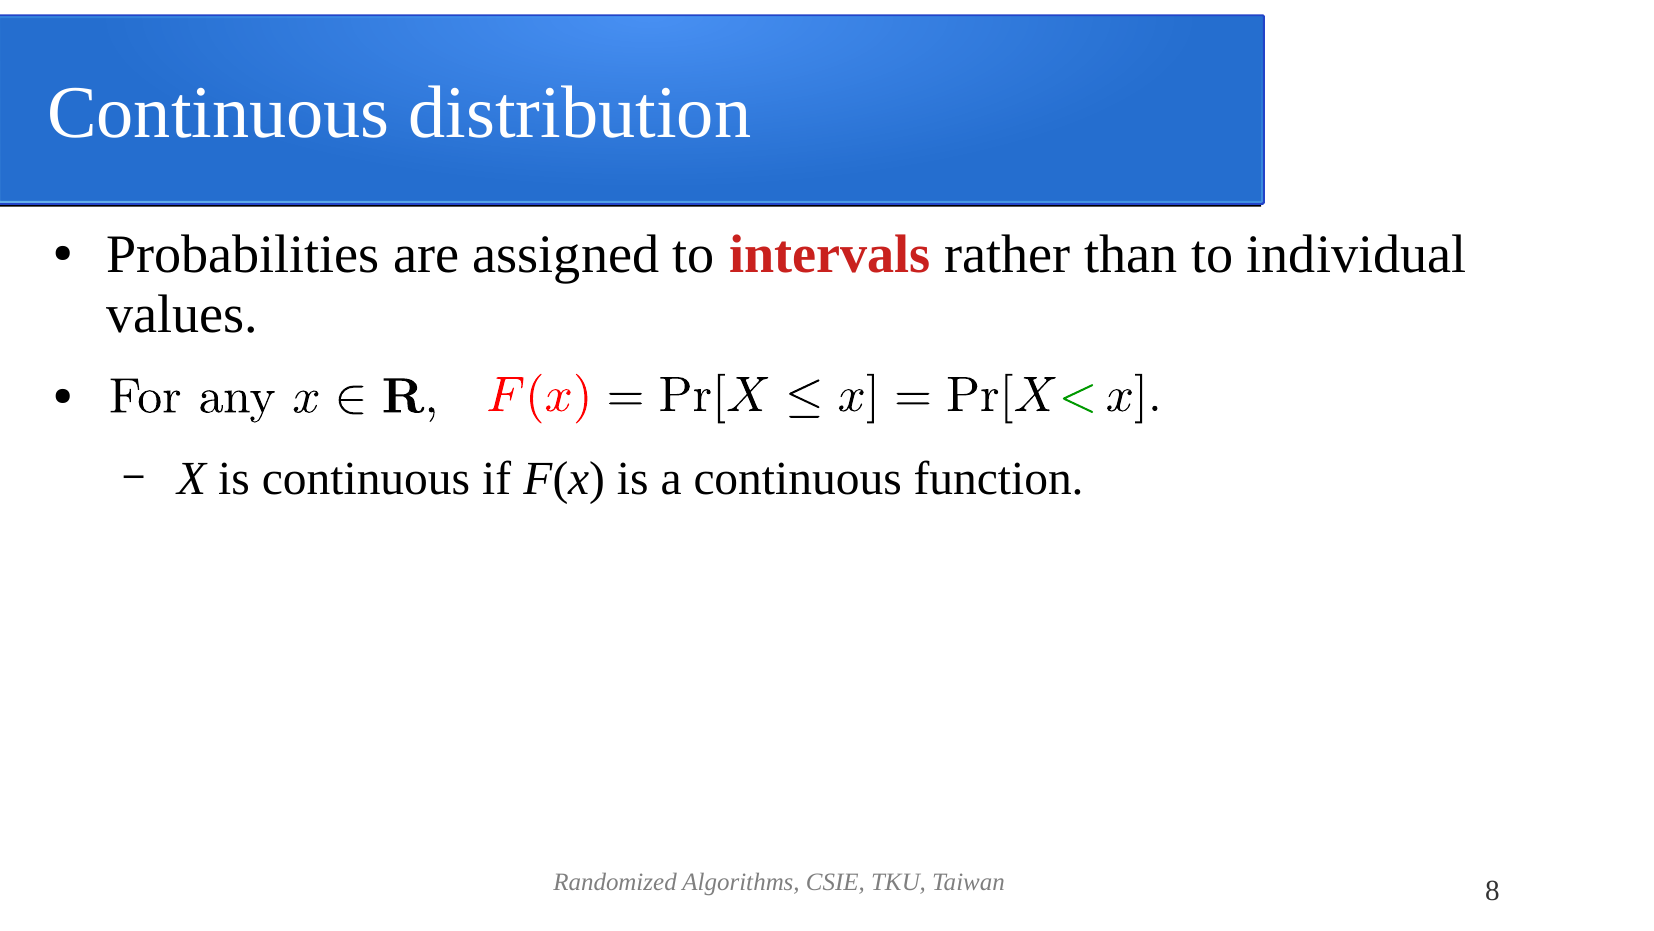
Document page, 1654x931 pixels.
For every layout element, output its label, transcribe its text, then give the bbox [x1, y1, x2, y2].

list Probabilities are assigned to intervals rather than to individual values. X is continuous if F(x) is a continuous function. [35, 224, 1524, 764]
picture [484, 371, 1160, 426]
picture [108, 378, 435, 423]
title Continuous distribution [47, 35, 1199, 189]
